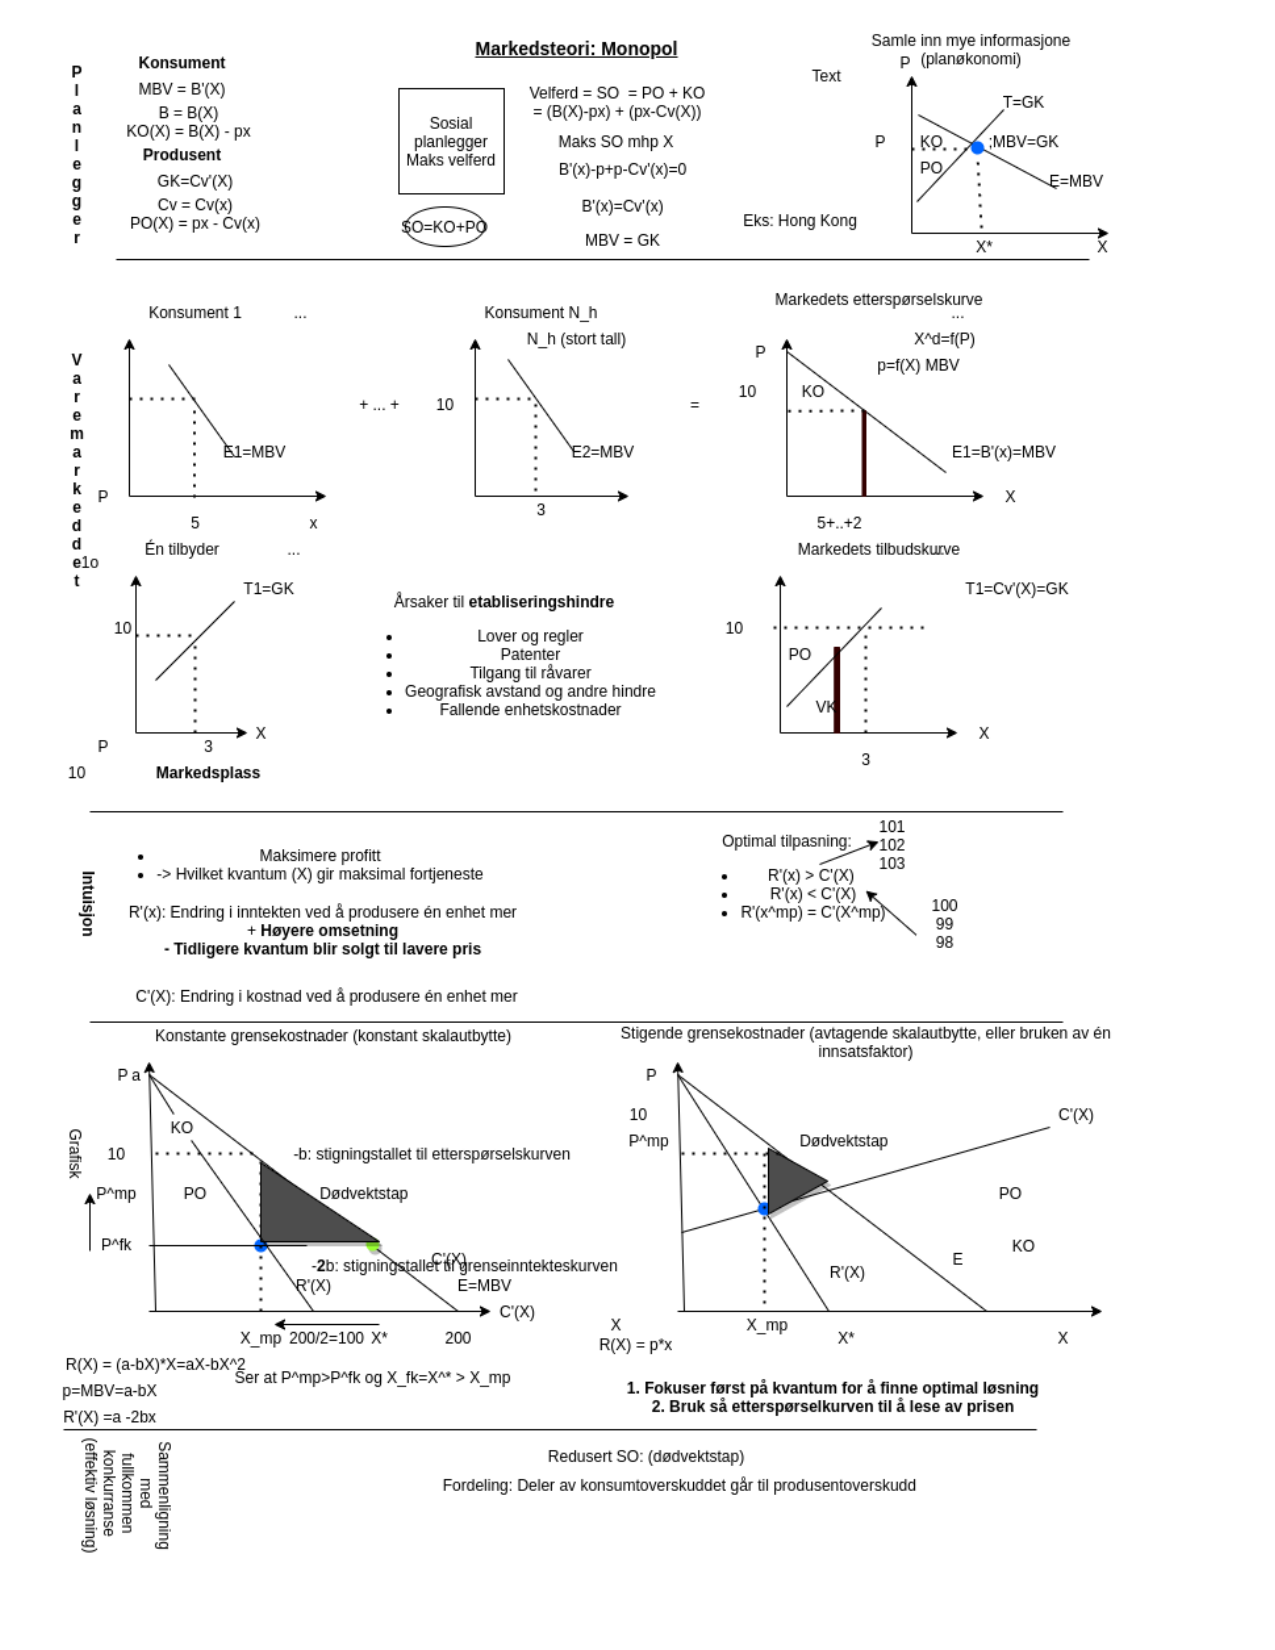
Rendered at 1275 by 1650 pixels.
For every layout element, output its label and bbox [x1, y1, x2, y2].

picture [50, 29, 1123, 1562]
